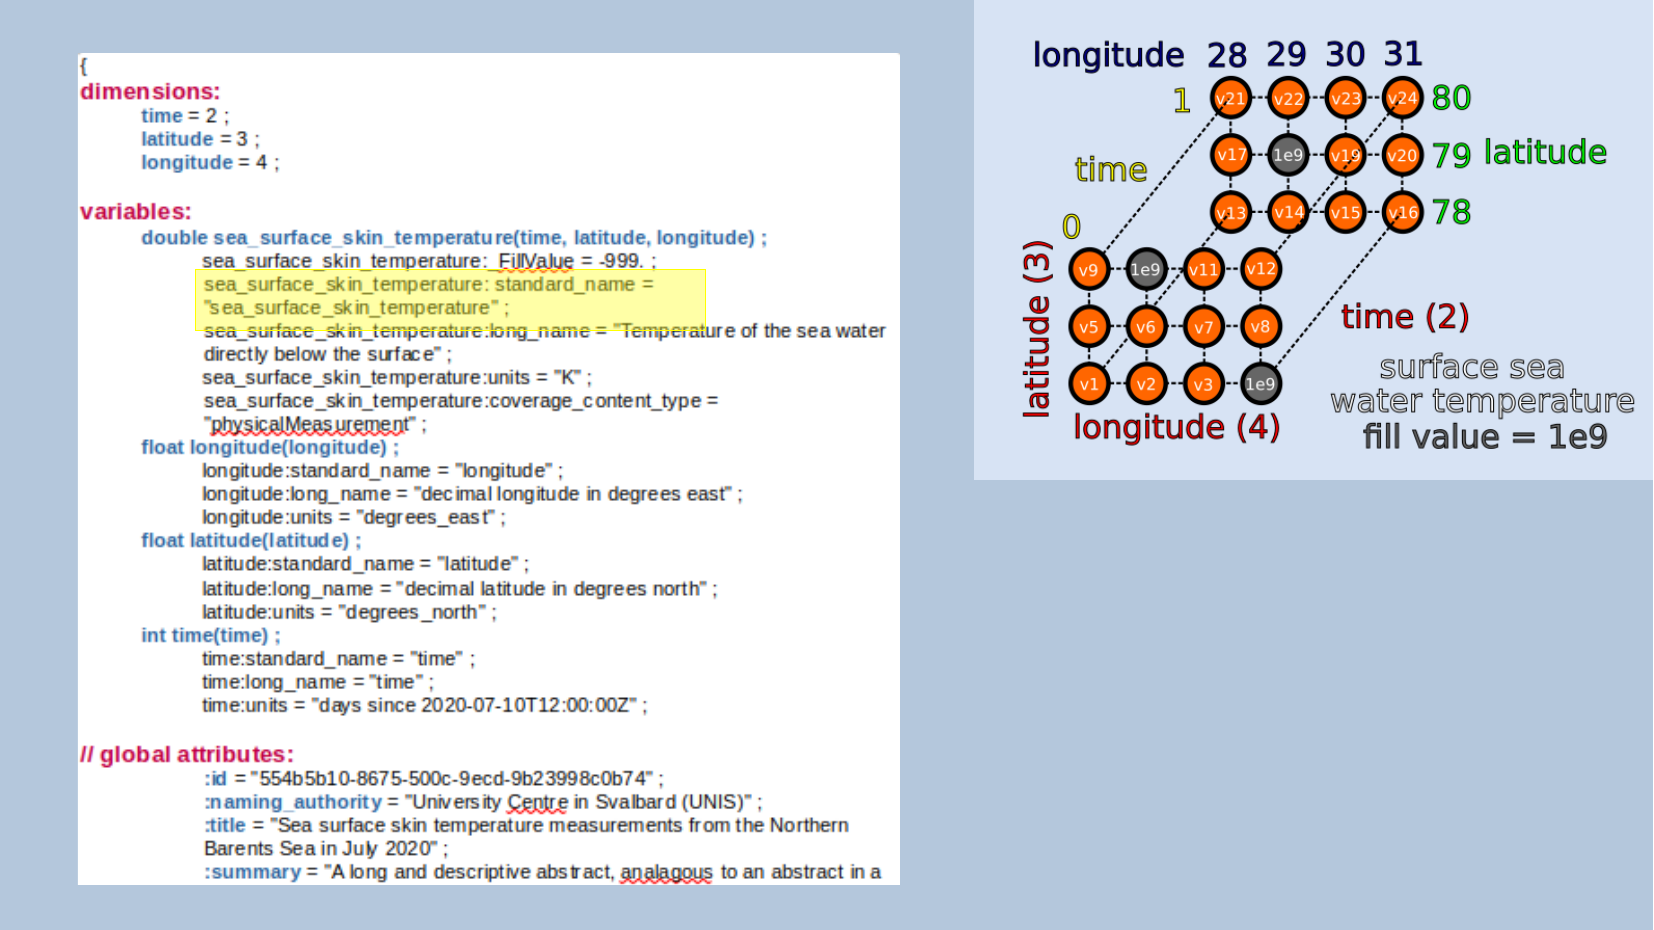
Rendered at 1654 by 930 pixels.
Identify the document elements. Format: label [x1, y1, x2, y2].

picture [974, 0, 1653, 480]
text_box [195, 269, 706, 331]
picture [77, 53, 901, 885]
